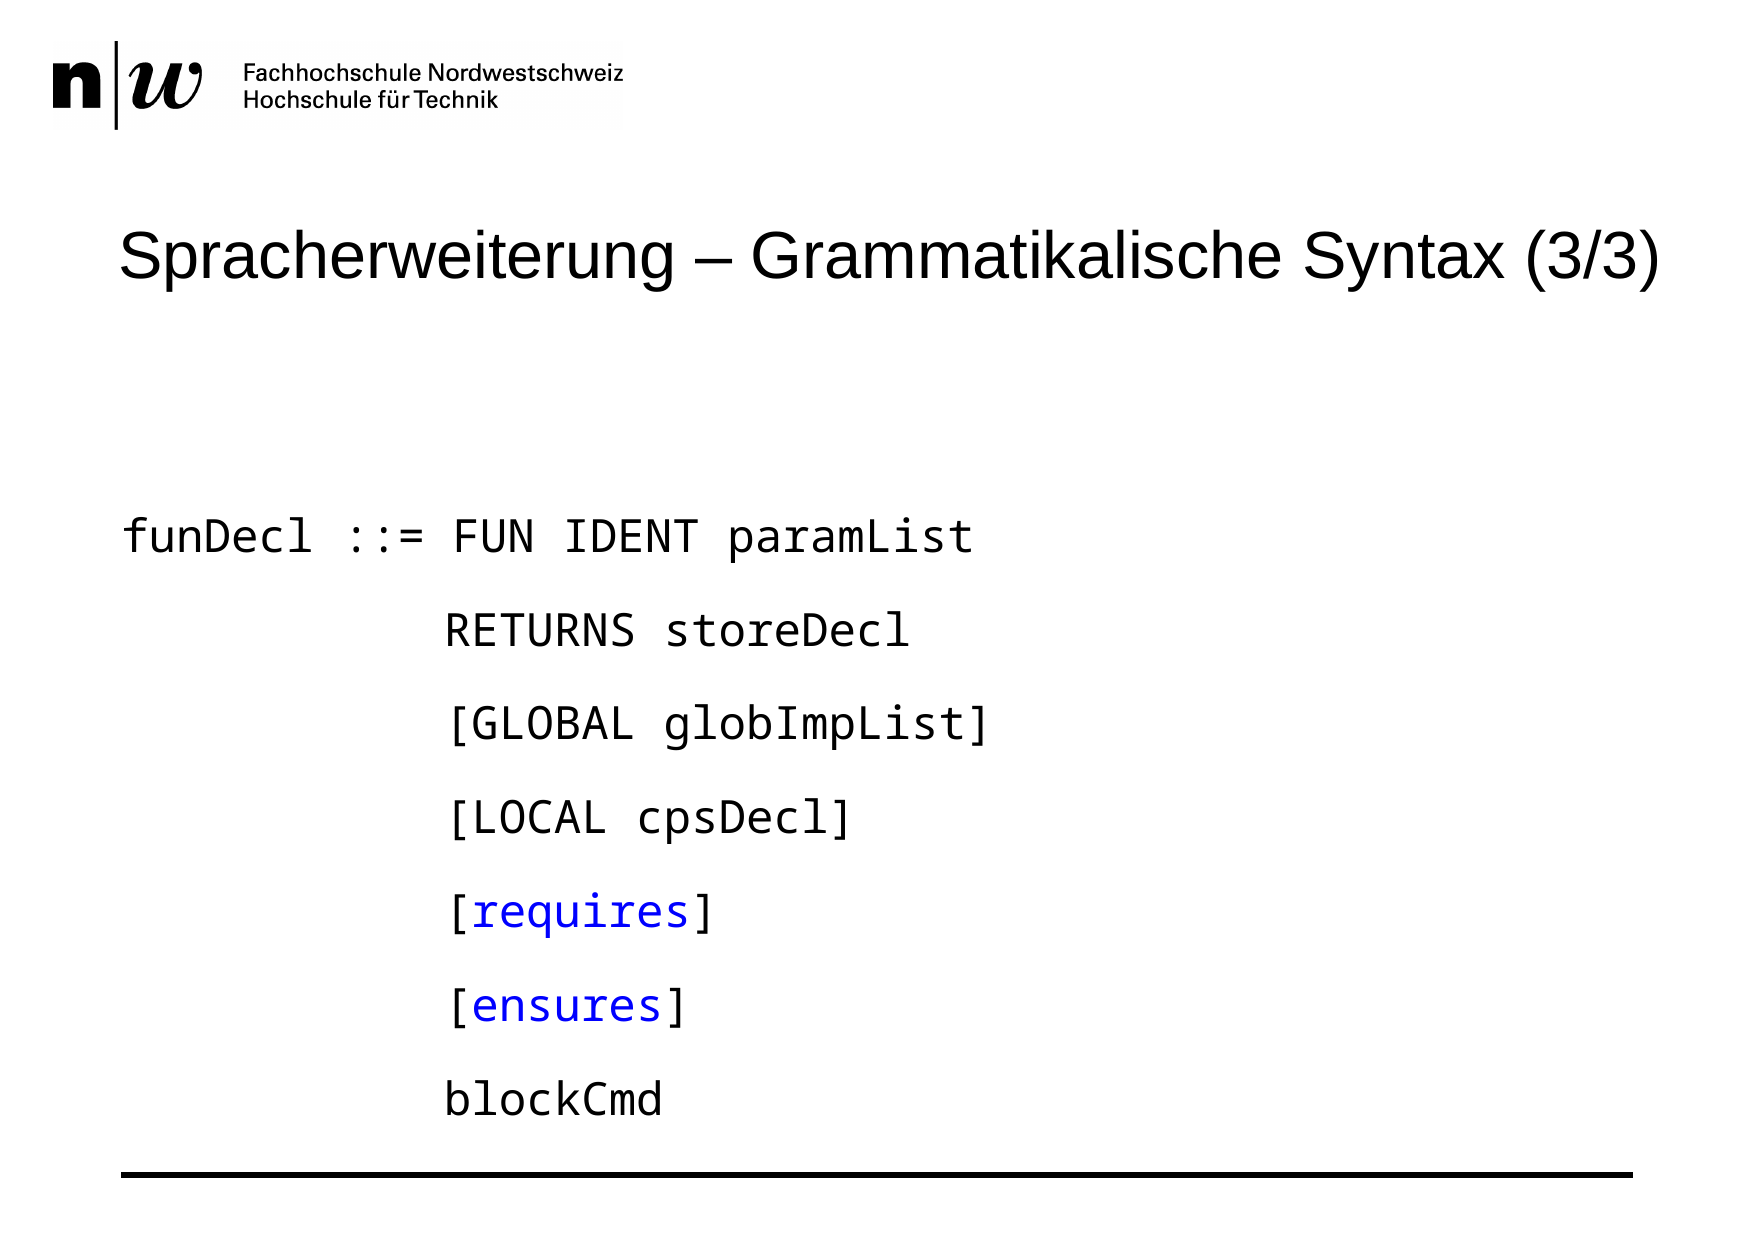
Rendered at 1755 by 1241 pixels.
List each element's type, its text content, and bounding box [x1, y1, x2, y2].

text_box funDecl ::= FUN IDENT paramList RETURNS storeDecl [GLOBAL globImpList] [LOCAL cpsDecl] [requires] [ensures] blockCmd [70, 464, 1713, 1097]
picture [53, 41, 623, 130]
text_box Spracherweiterung – Grammatikalische Syntax (3/3) [118, 212, 1713, 296]
